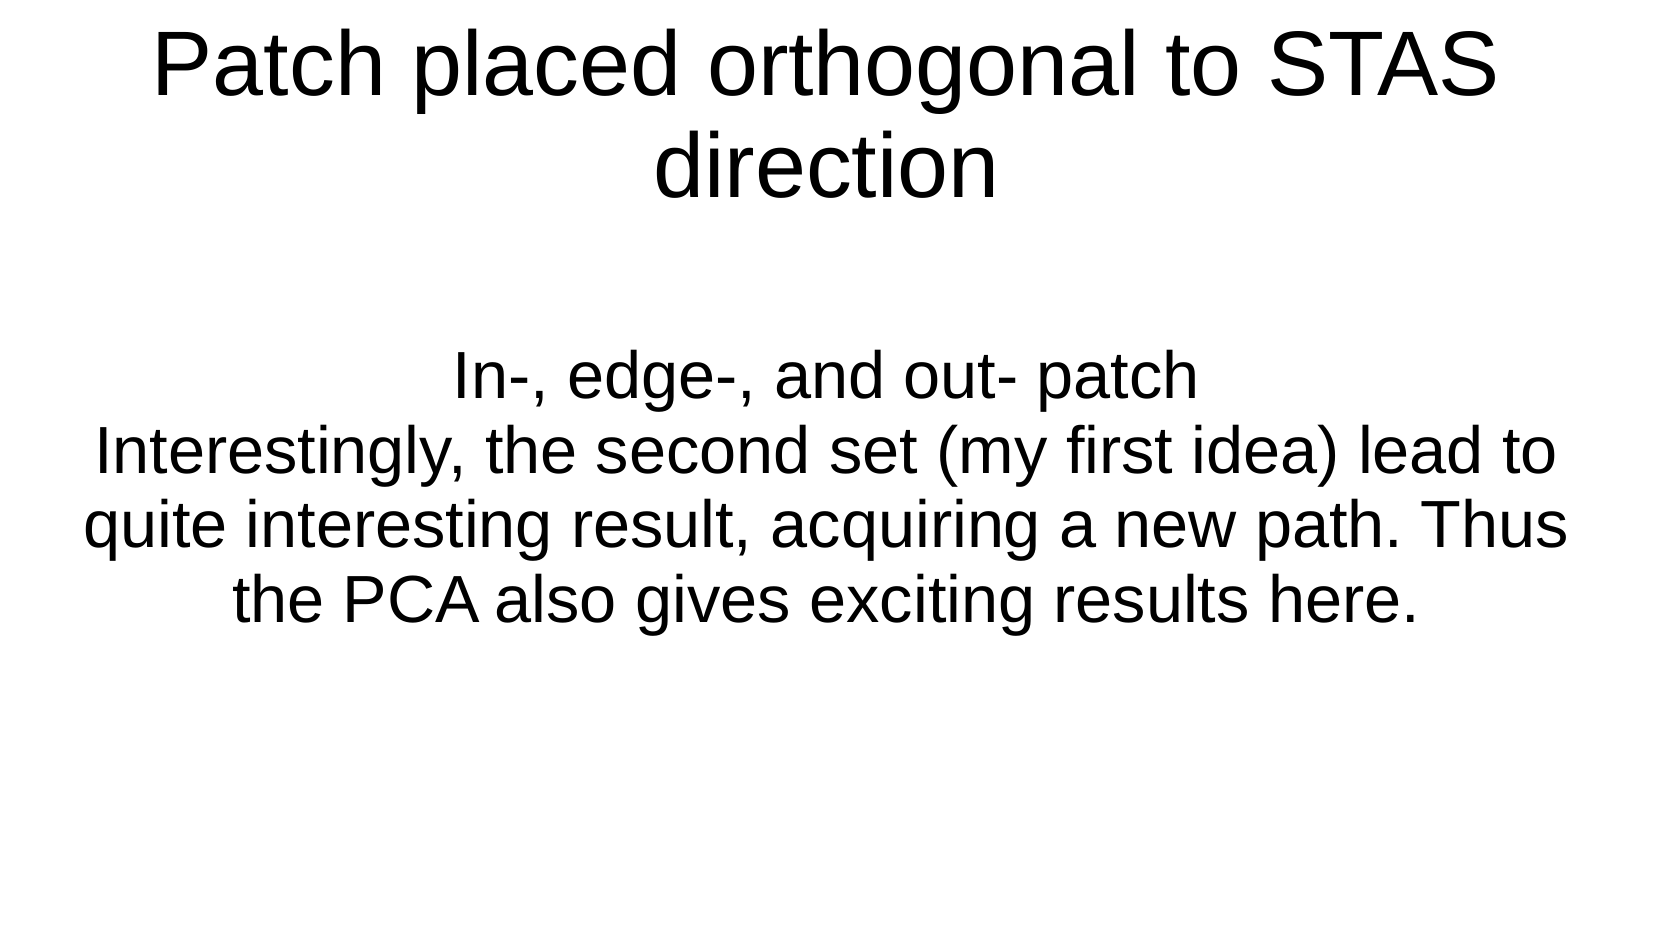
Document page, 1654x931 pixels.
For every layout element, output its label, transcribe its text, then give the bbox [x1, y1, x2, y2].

title Patch placed orthogonal to STAS direction [82, 12, 1571, 217]
subtitle In-, edge-, and out- patch Interestingly, the second set (my first idea) lead to quite interesting result, acquiring a new path. Thus the PCA also gives exciting results here. [82, 217, 1571, 758]
